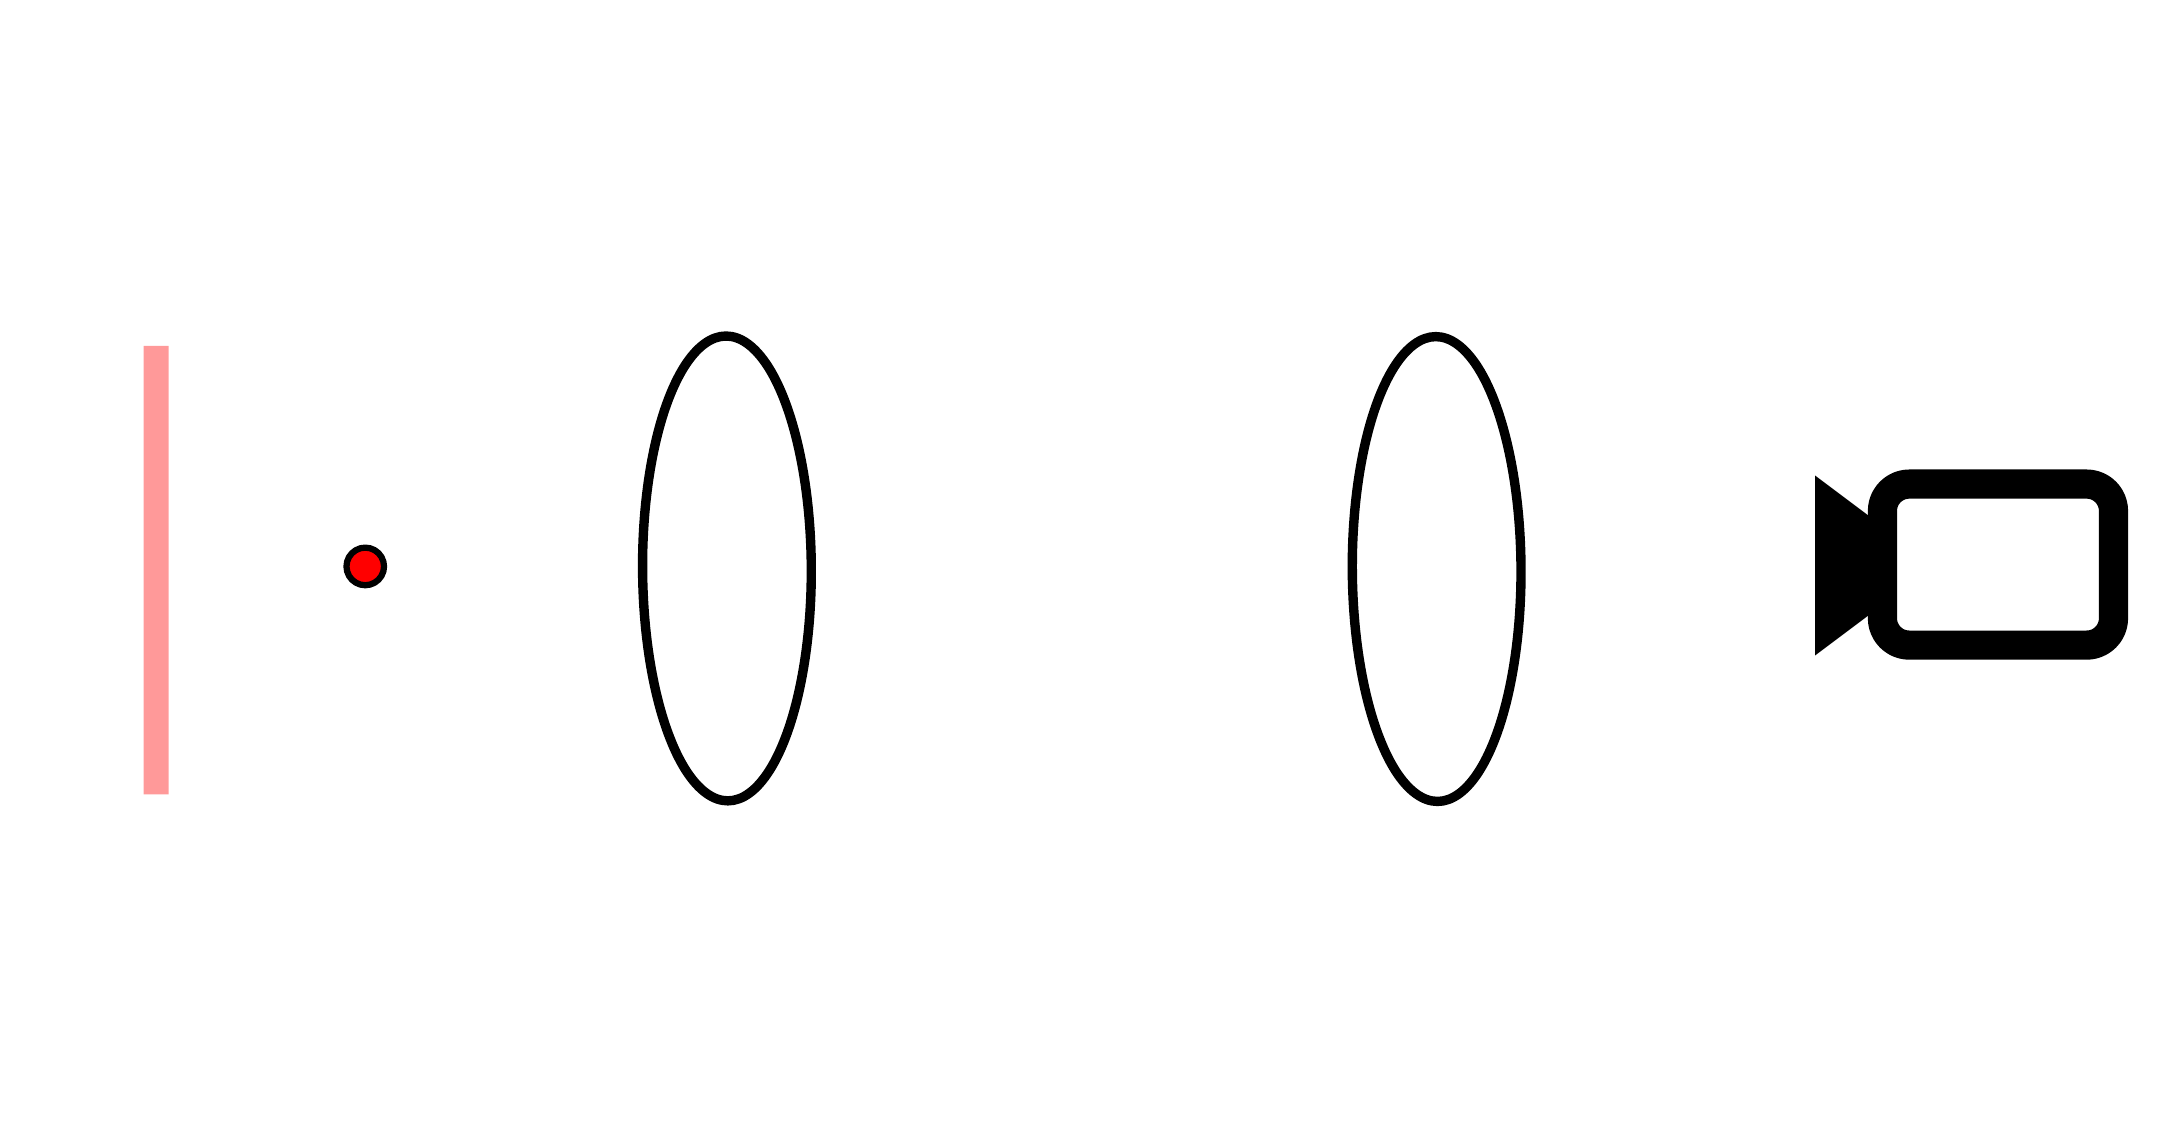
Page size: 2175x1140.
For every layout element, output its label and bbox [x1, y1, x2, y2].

text_box [642, 336, 812, 801]
text_box [1882, 484, 2114, 646]
text_box [1815, 475, 1876, 656]
text_box [1352, 336, 1522, 802]
text_box [346, 547, 385, 586]
